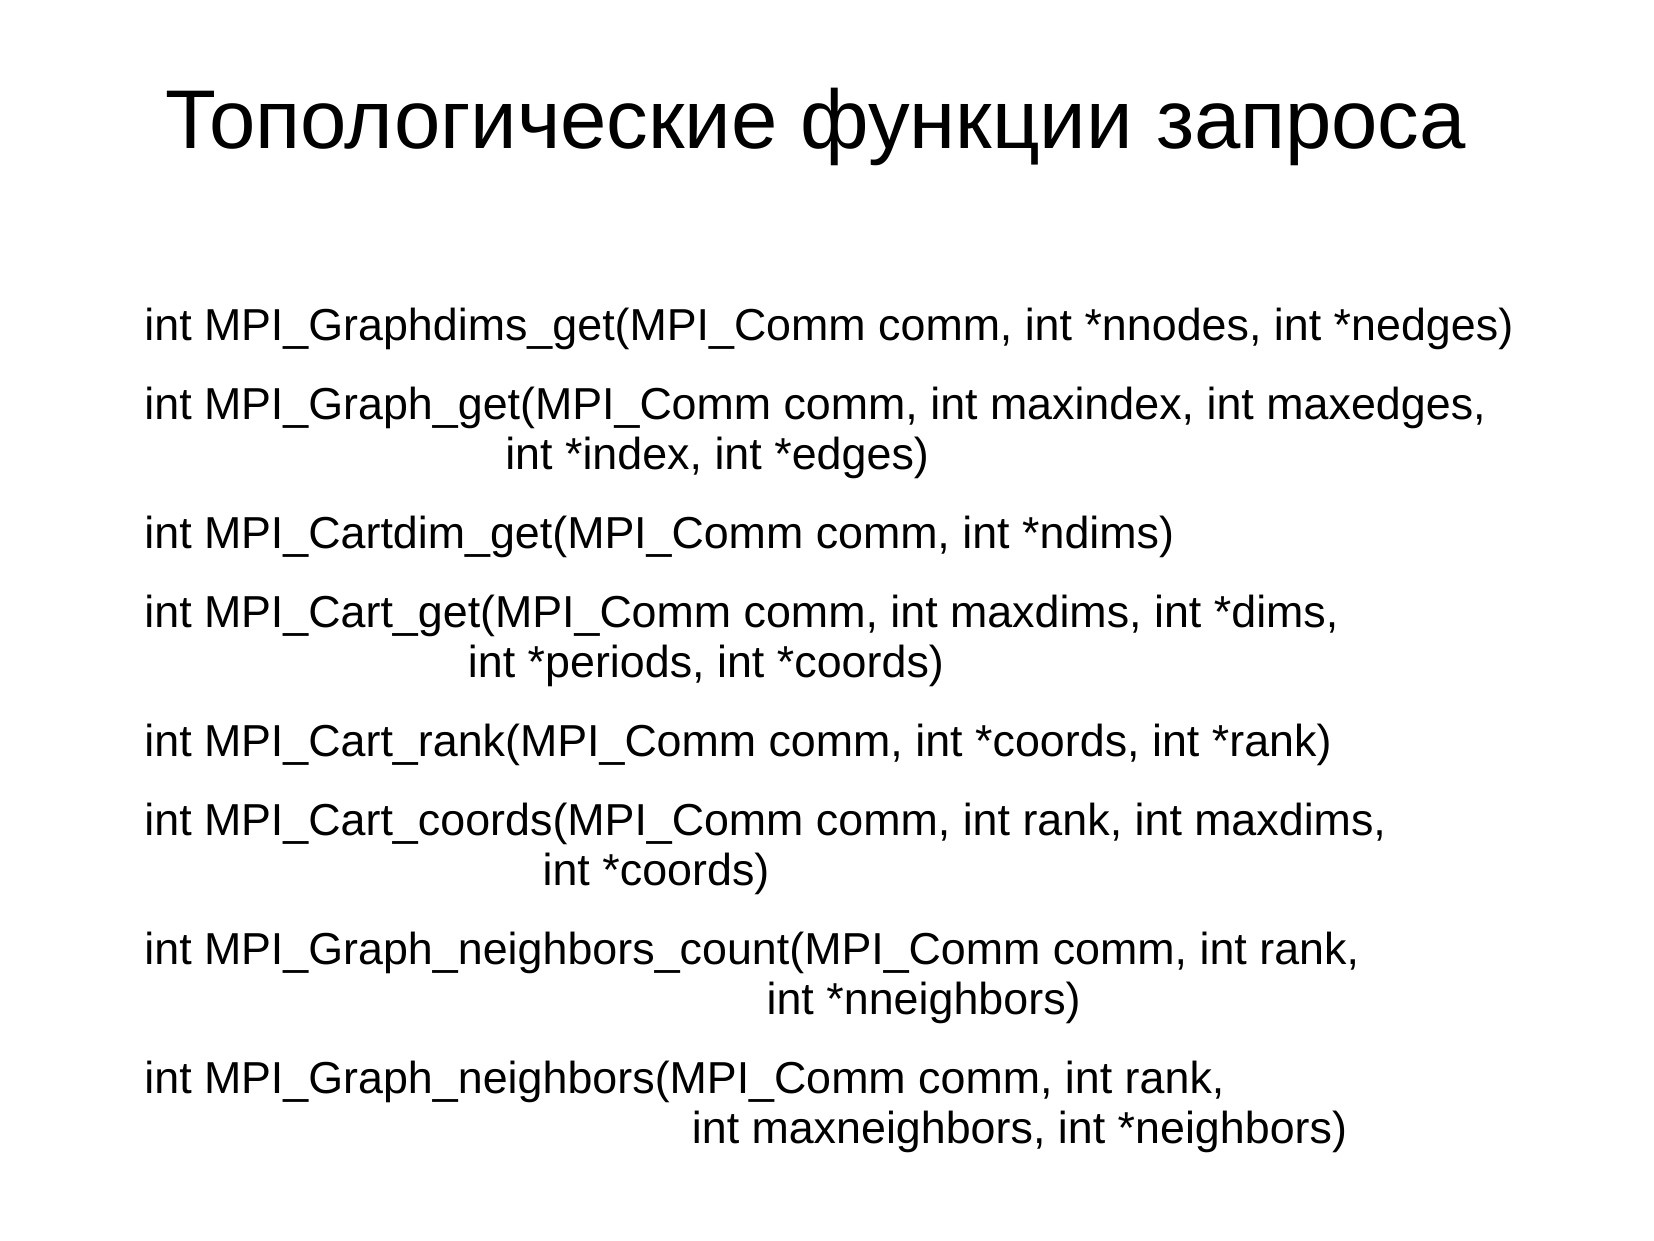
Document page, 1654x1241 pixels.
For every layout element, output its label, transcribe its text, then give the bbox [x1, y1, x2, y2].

list int MPI_Graphdims_get(MPI_Comm comm, int *nnodes, int *nedges) int MPI_Graph_get(MPI_Comm comm, int maxindex, int maxedges, int *index, int *edges) int MPI_Cartdim_get(MPI_Comm comm, int *ndims) int MPI_Cart_get(MPI_Comm comm, int maxdims, int *dims, int *periods, int *coords) int MPI_Cart_rank(MPI_Comm comm, int *coords, int *rank) int MPI_Cart_coords(MPI_Comm comm, int rank, int maxdims, int *coords) int MPI_Graph_neighbors_count(MPI_Comm comm, int rank, int *nneighbors) int MPI_Graph_neighbors(MPI_Comm comm, int rank, int maxneighbors, int *neighbors) [75, 300, 1564, 1156]
title Топологические функции запроса [71, 45, 1561, 196]
